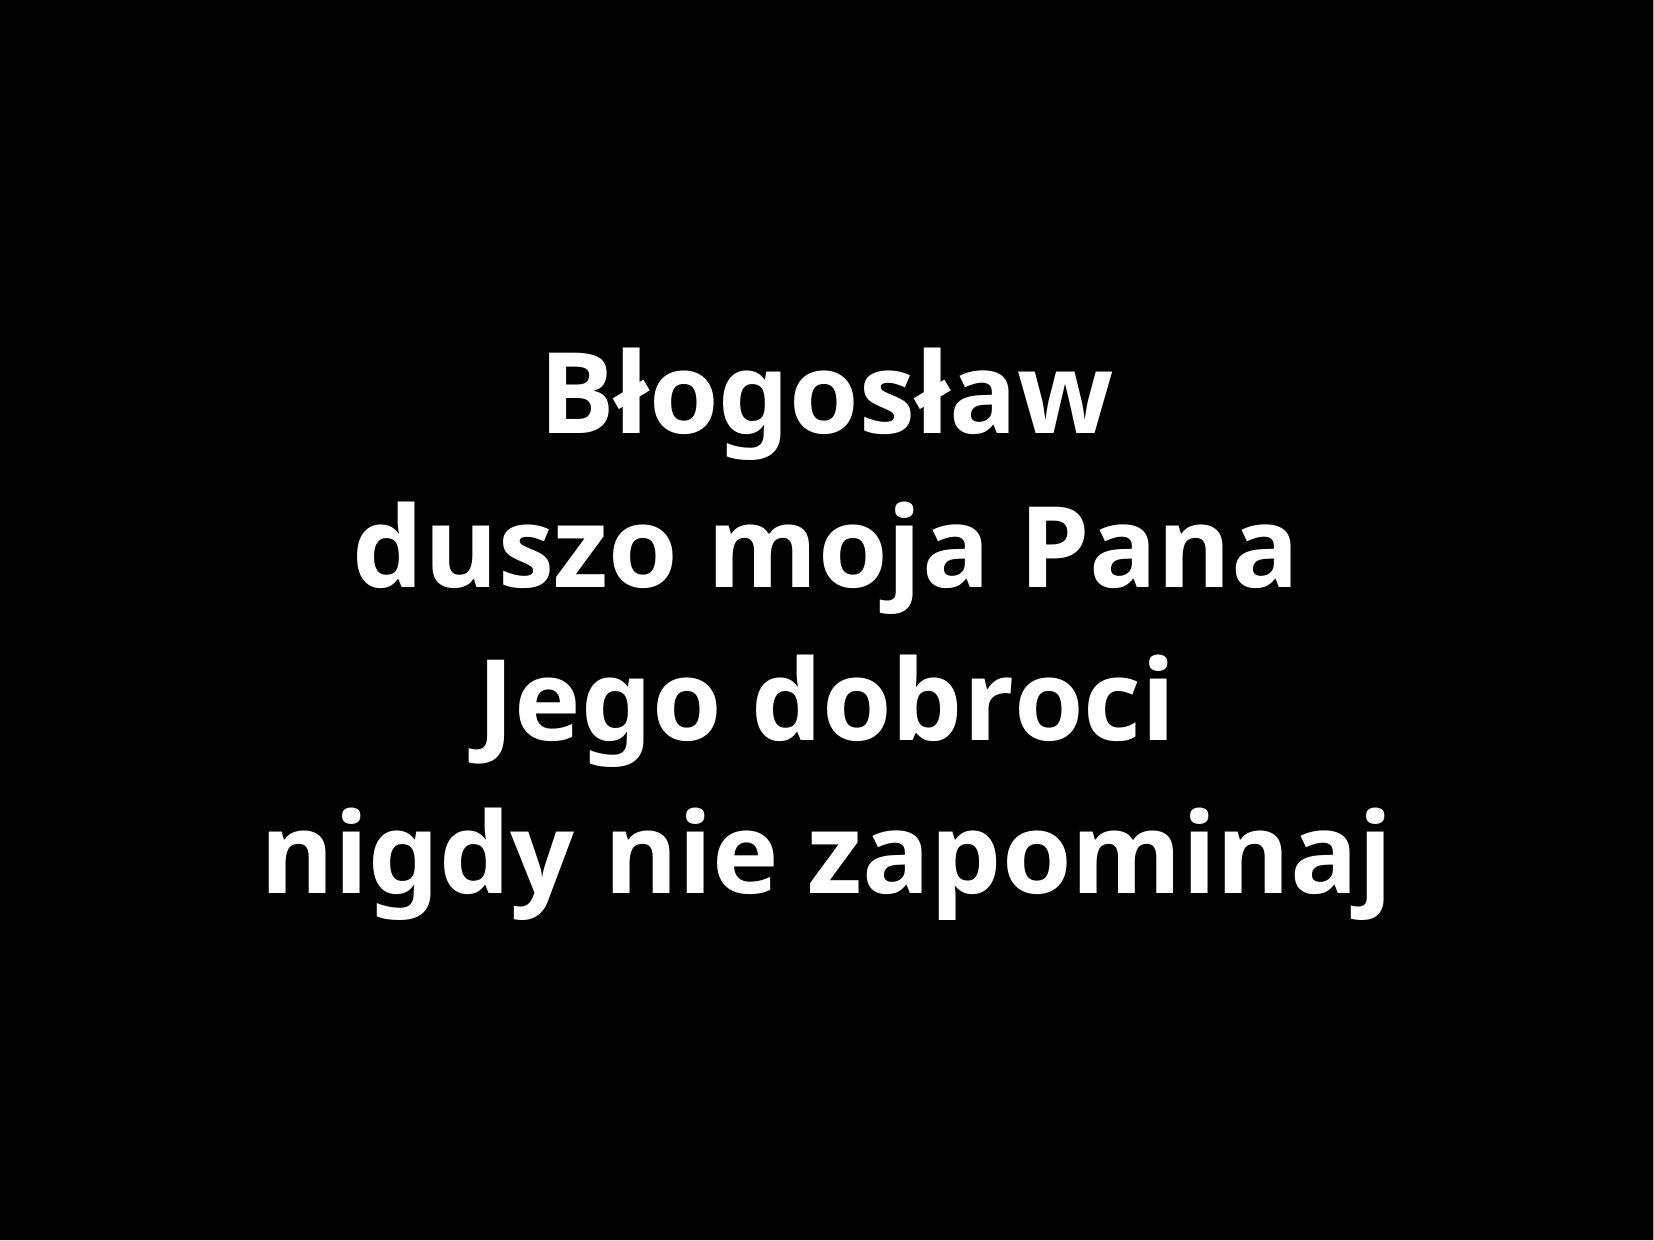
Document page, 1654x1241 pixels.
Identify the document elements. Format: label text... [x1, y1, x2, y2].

title Błogosław duszo moja Pana Jego dobroci nigdy nie zapominaj [0, 0, 1654, 1241]
